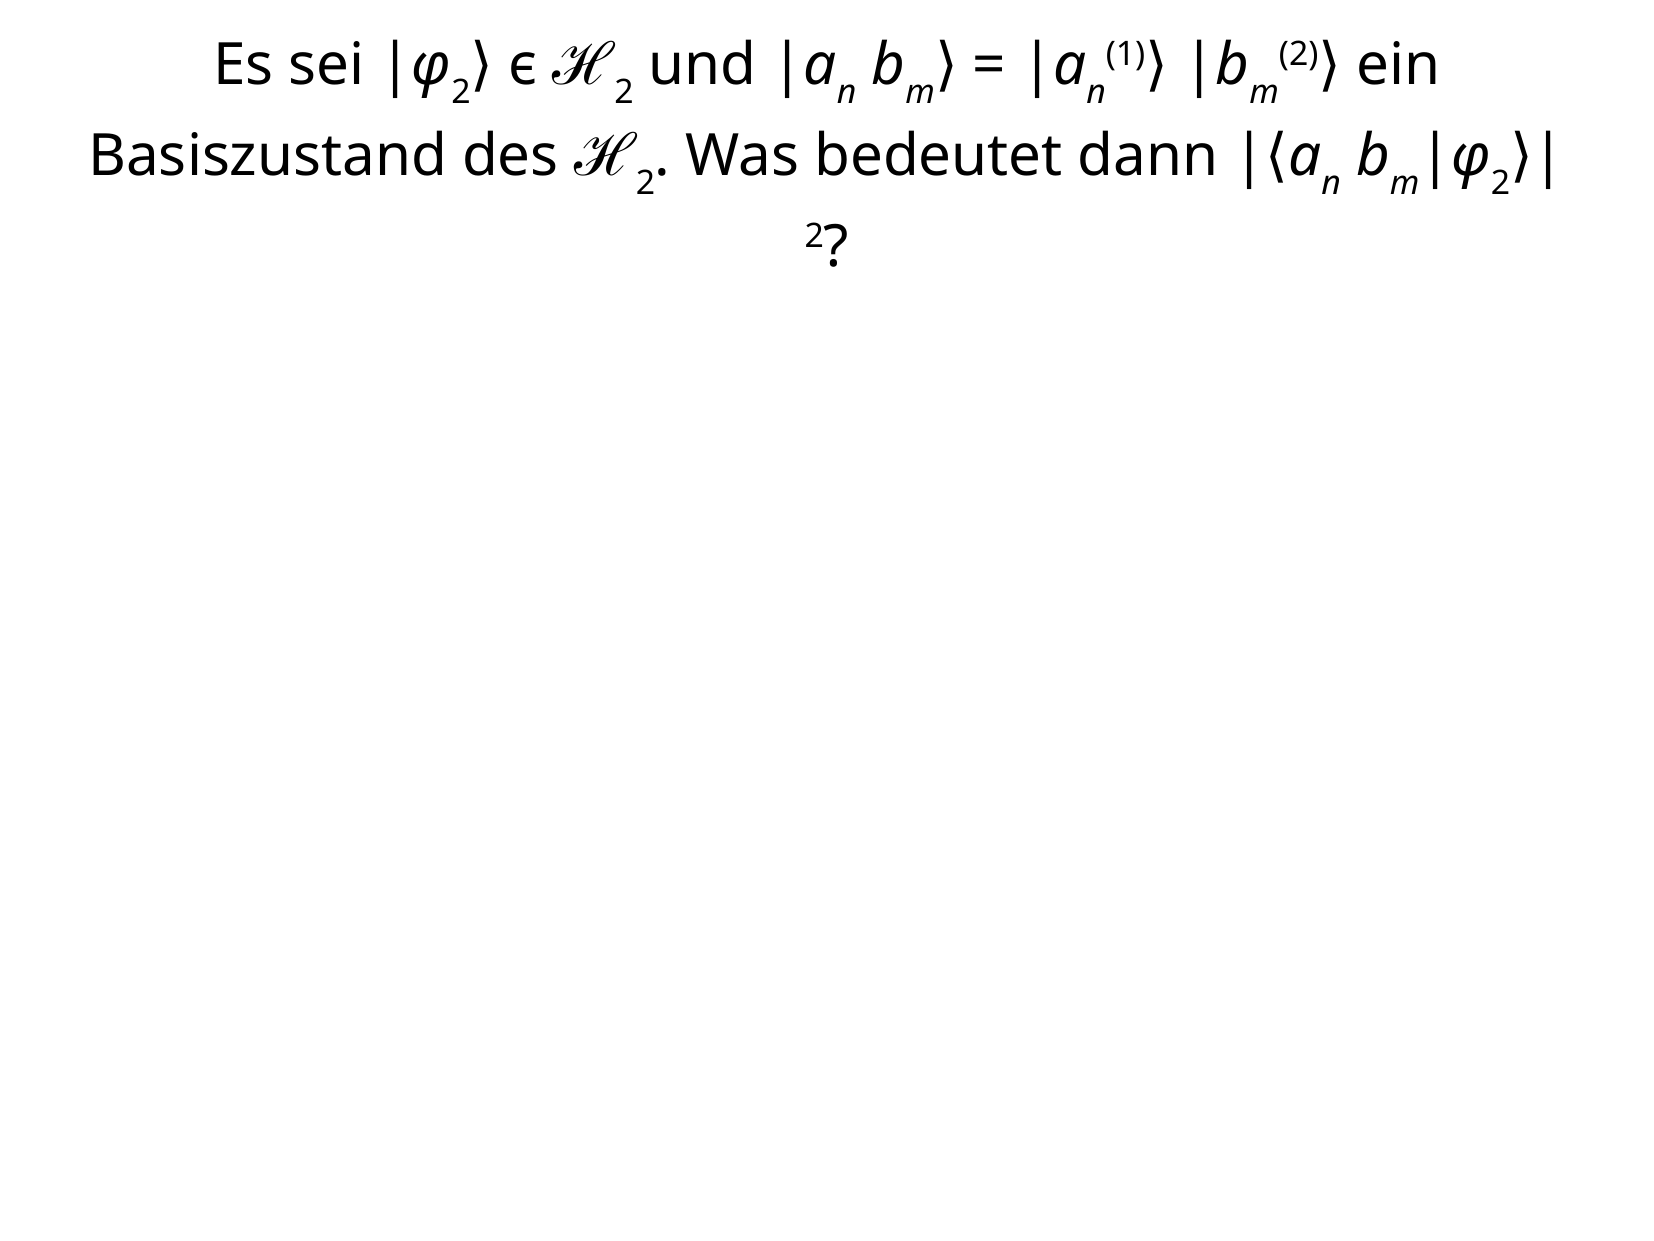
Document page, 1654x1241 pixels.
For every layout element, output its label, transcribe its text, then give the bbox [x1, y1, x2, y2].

title Es sei |φ2⟩ ϵ ℋ2 und |an bm⟩ = |an(1)⟩ |bm(2)⟩ ein Basiszustand des ℋ2. Was bedeutet dann |⟨an bm|φ2⟩|2? [82, 49, 1571, 257]
